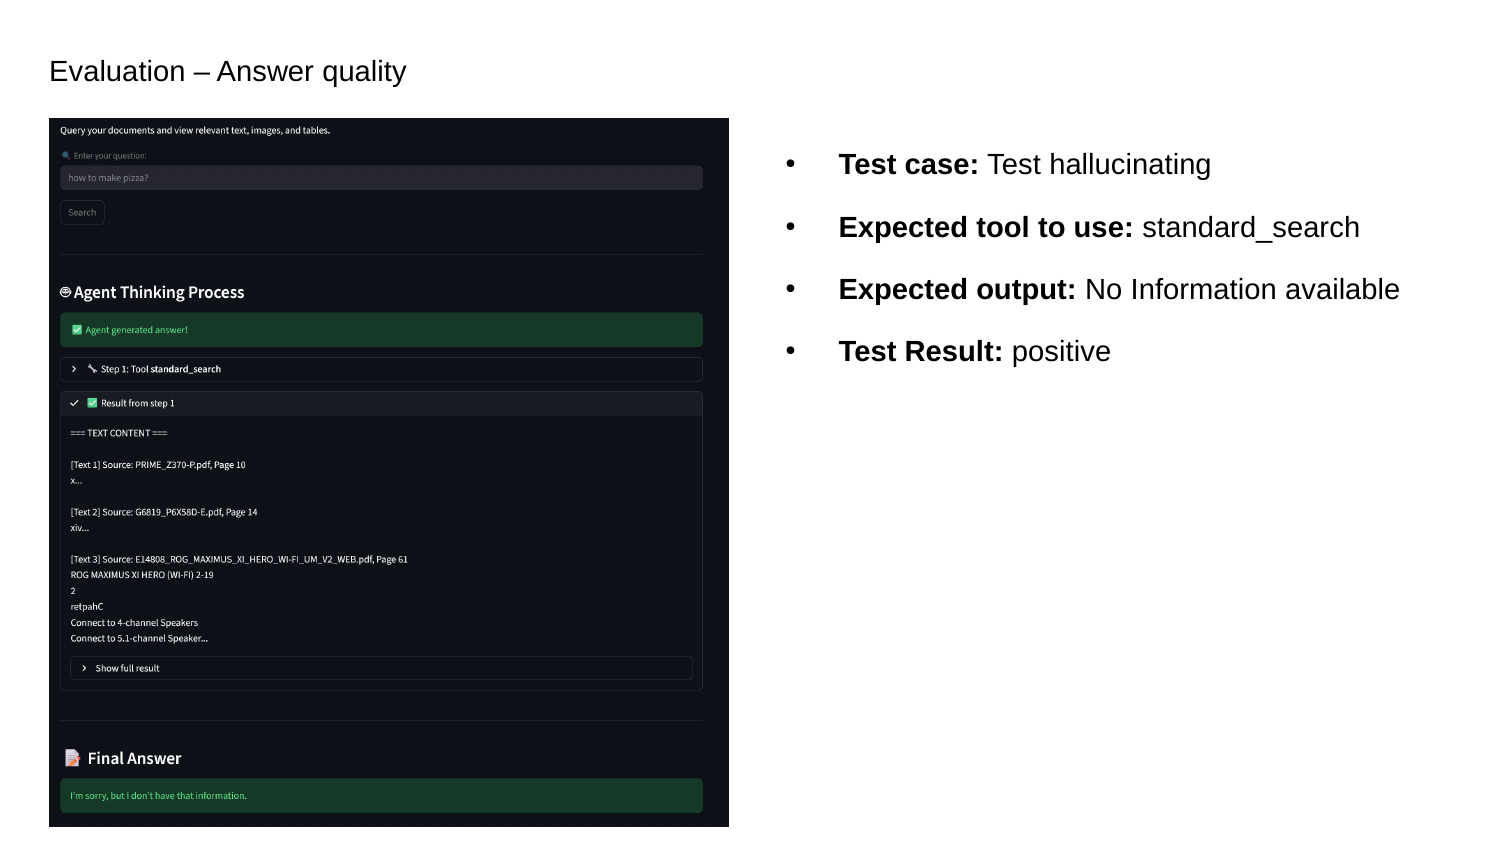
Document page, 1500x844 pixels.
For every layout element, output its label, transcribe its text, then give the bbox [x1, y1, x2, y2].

list Test case: Test hallucinating Expected tool to use: standard_search Expected output: No Information available Test Result: positive [767, 148, 1450, 709]
title Evaluation – Answer quality [49, 24, 1447, 119]
picture [49, 118, 729, 827]
